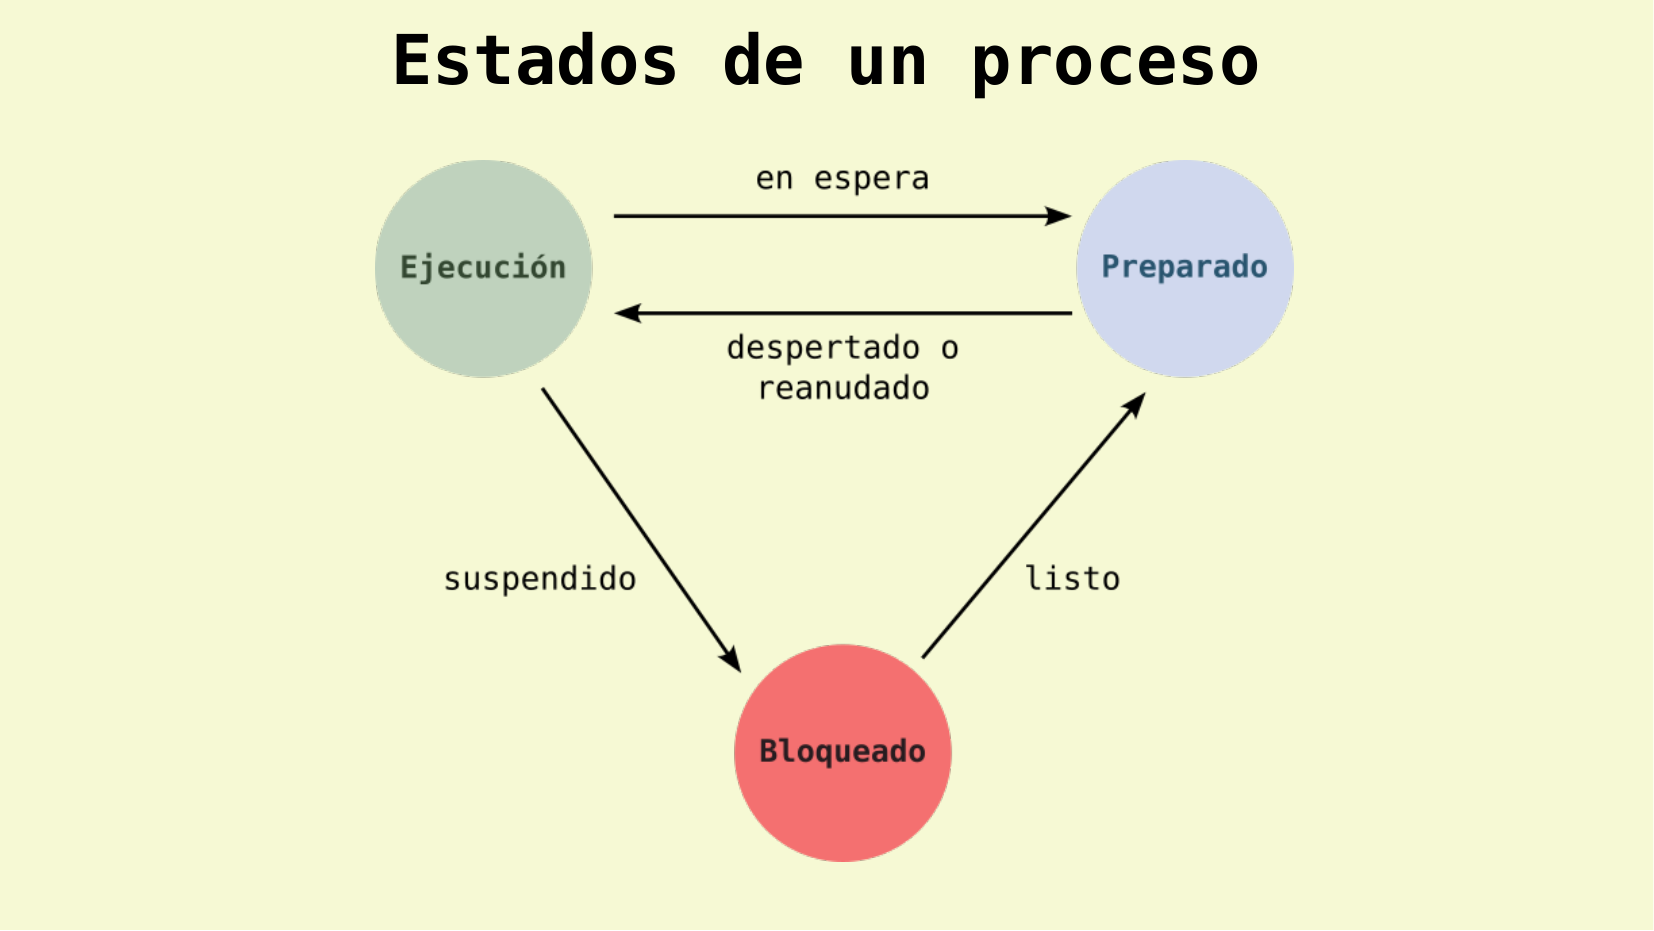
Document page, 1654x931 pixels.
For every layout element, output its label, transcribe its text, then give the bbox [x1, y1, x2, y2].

picture [375, 160, 1294, 863]
title Estados de un proceso [82, 7, 1571, 115]
